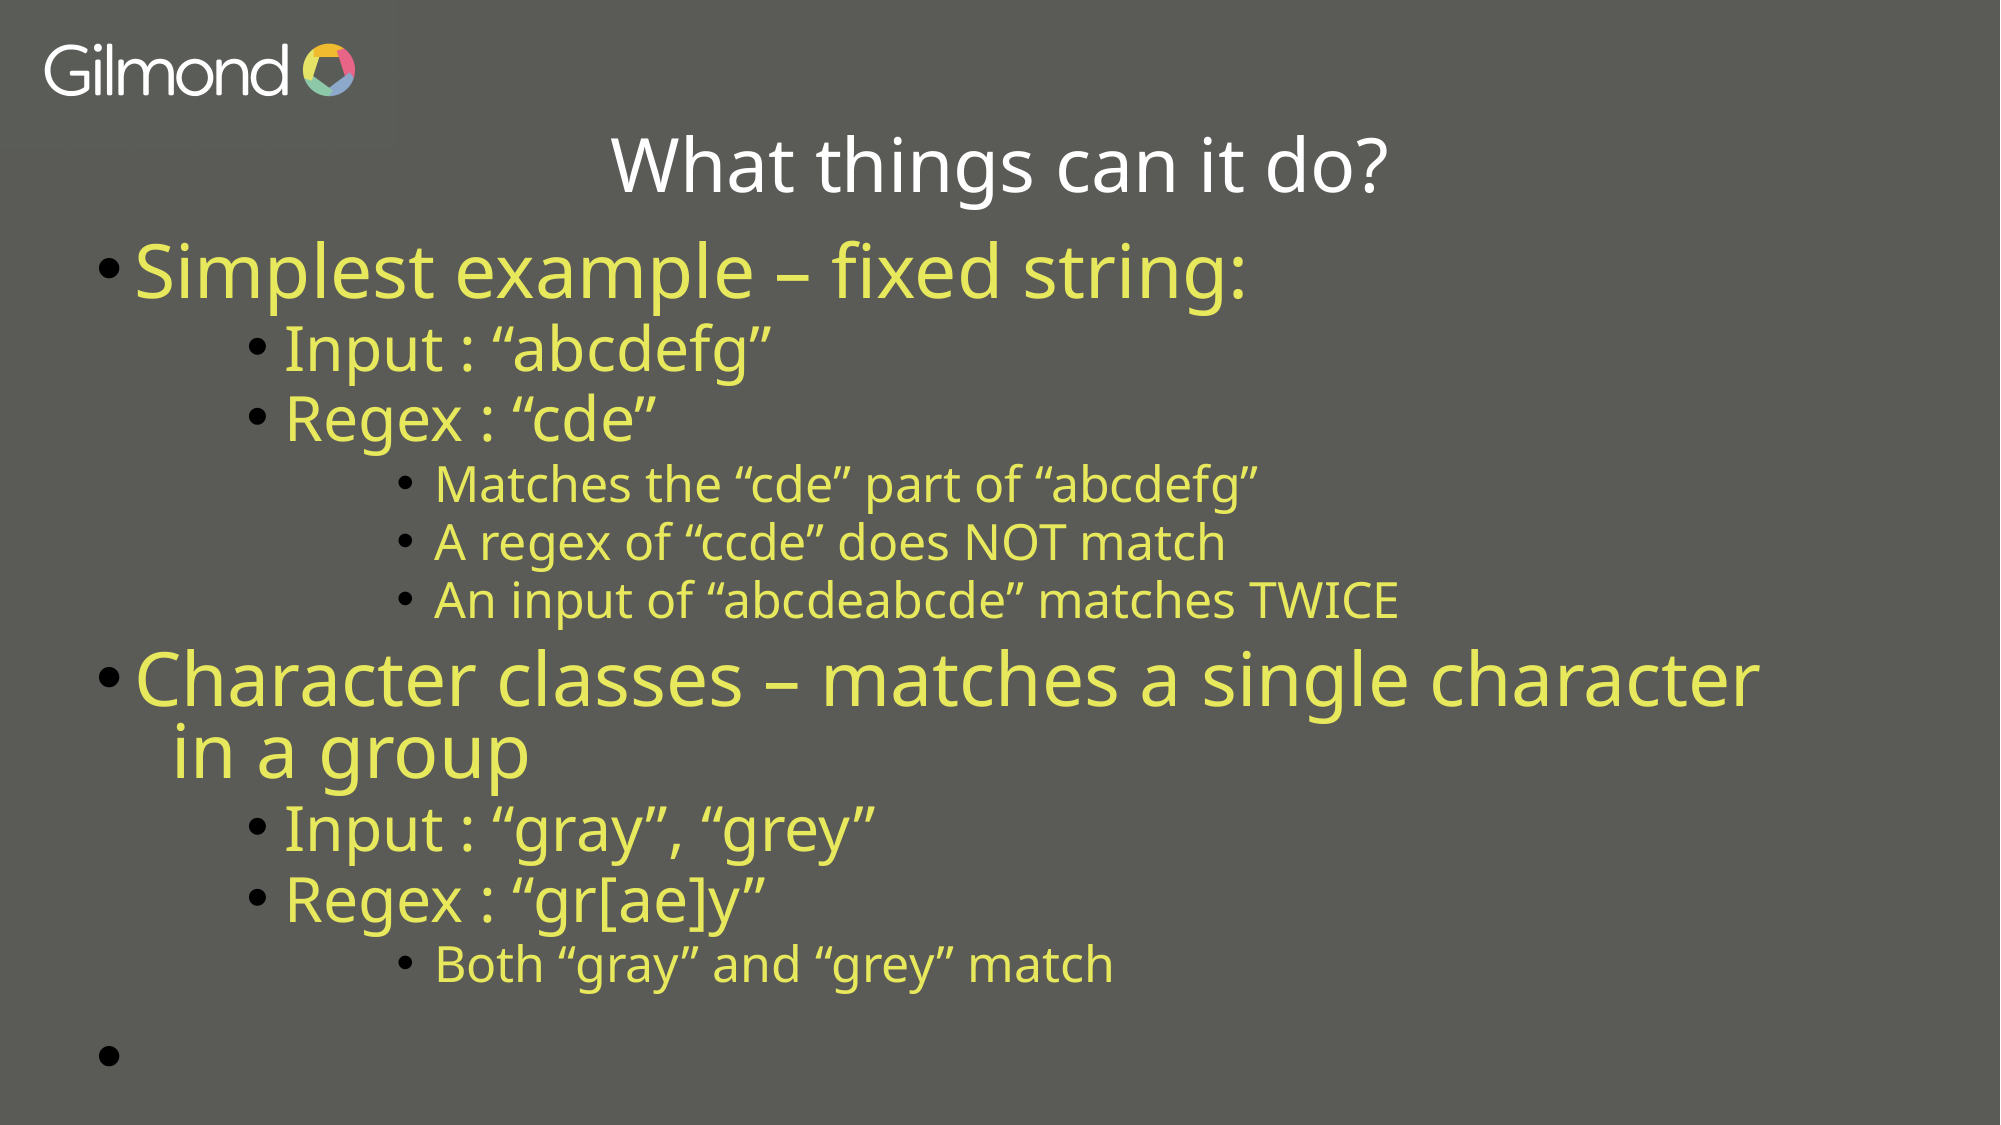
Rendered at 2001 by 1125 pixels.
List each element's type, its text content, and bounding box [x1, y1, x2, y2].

picture [0, 0, 399, 149]
title What things can it do? [137, 59, 1863, 233]
list Simplest example – fixed string: Input : “abcdefg” Regex : “cde” Matches the “cde” part of “abcdefg” A regex of “ccde” does NOT match An input of “abcdeabcde” matches TWICE Character classes – matches a single character in a group Input : “gray”, “grey” Regex : “gr[ae]y” Both “gray” and “grey” match [81, 233, 1863, 1053]
